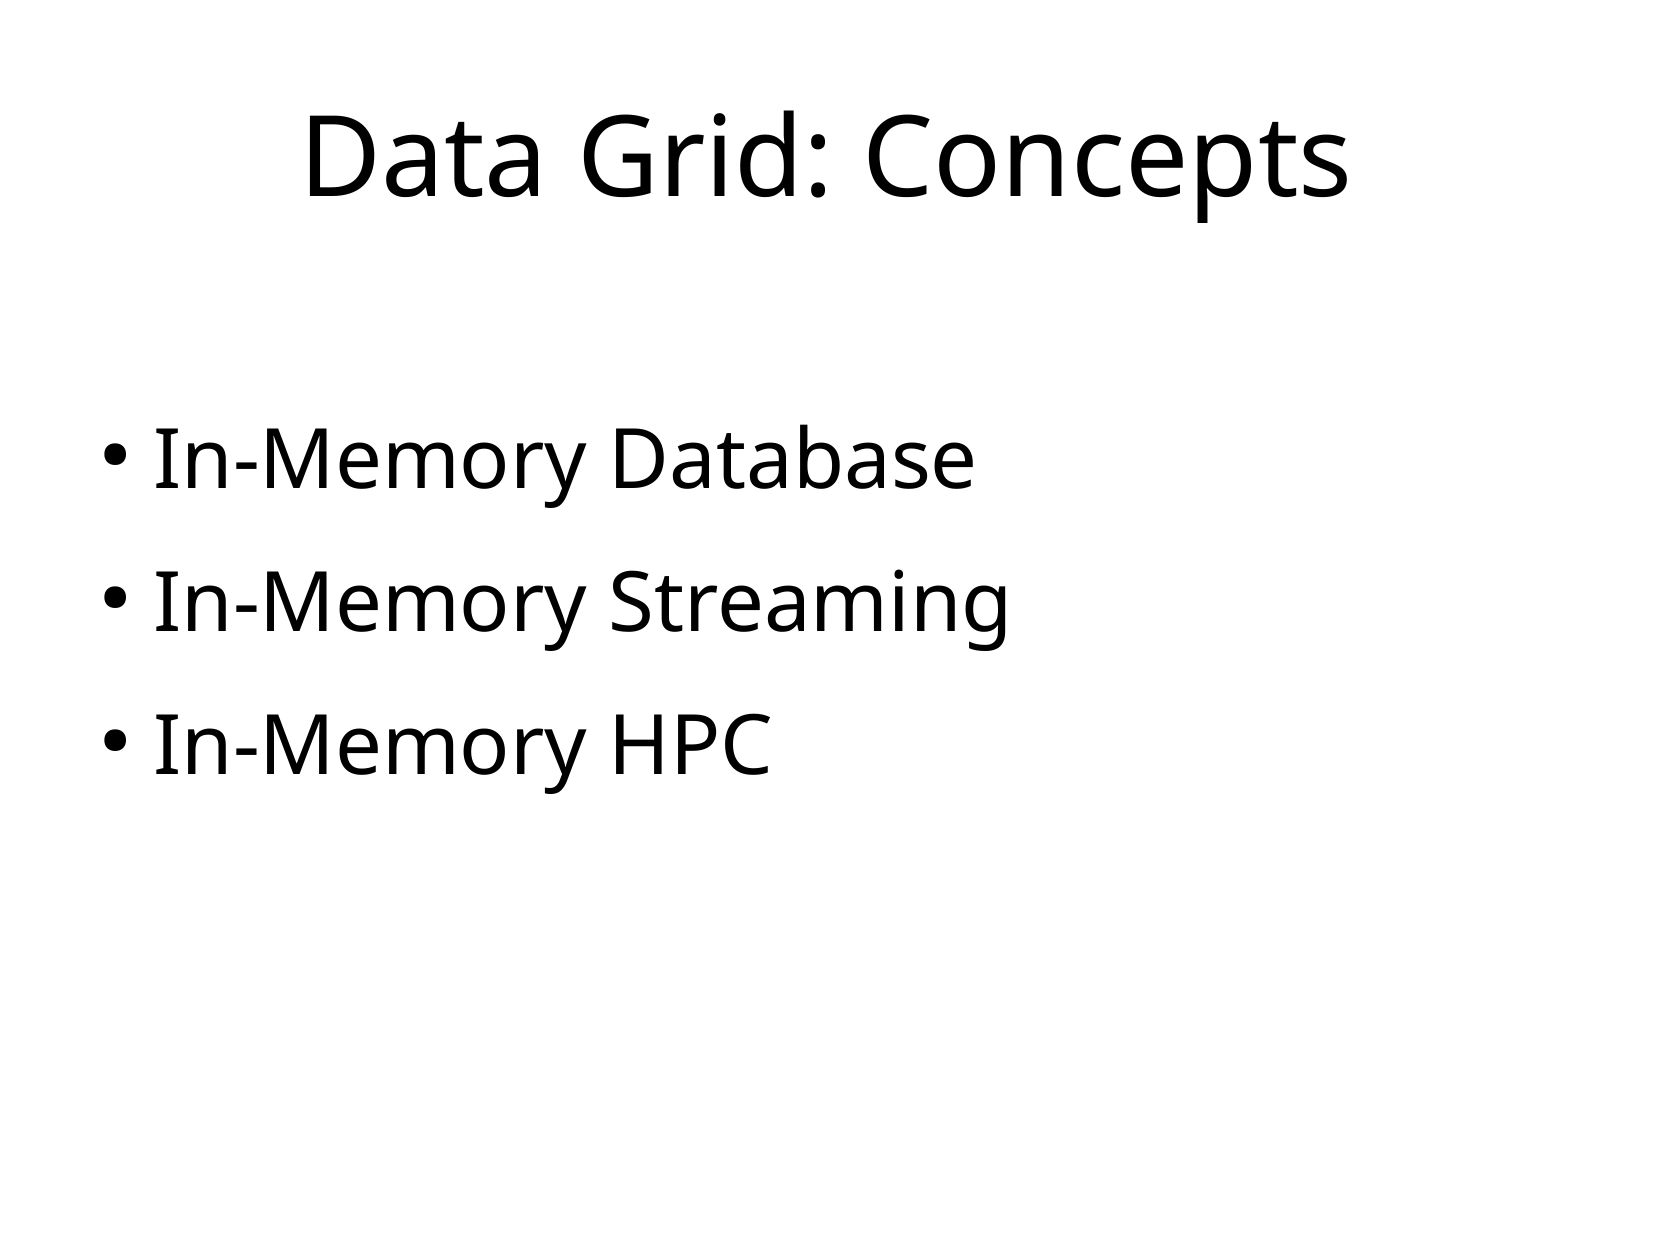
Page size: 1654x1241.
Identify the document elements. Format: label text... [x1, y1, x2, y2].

list In-Memory Database In-Memory Streaming In-Memory HPC [82, 256, 1571, 1171]
title Data Grid: Concepts [82, 49, 1571, 256]
